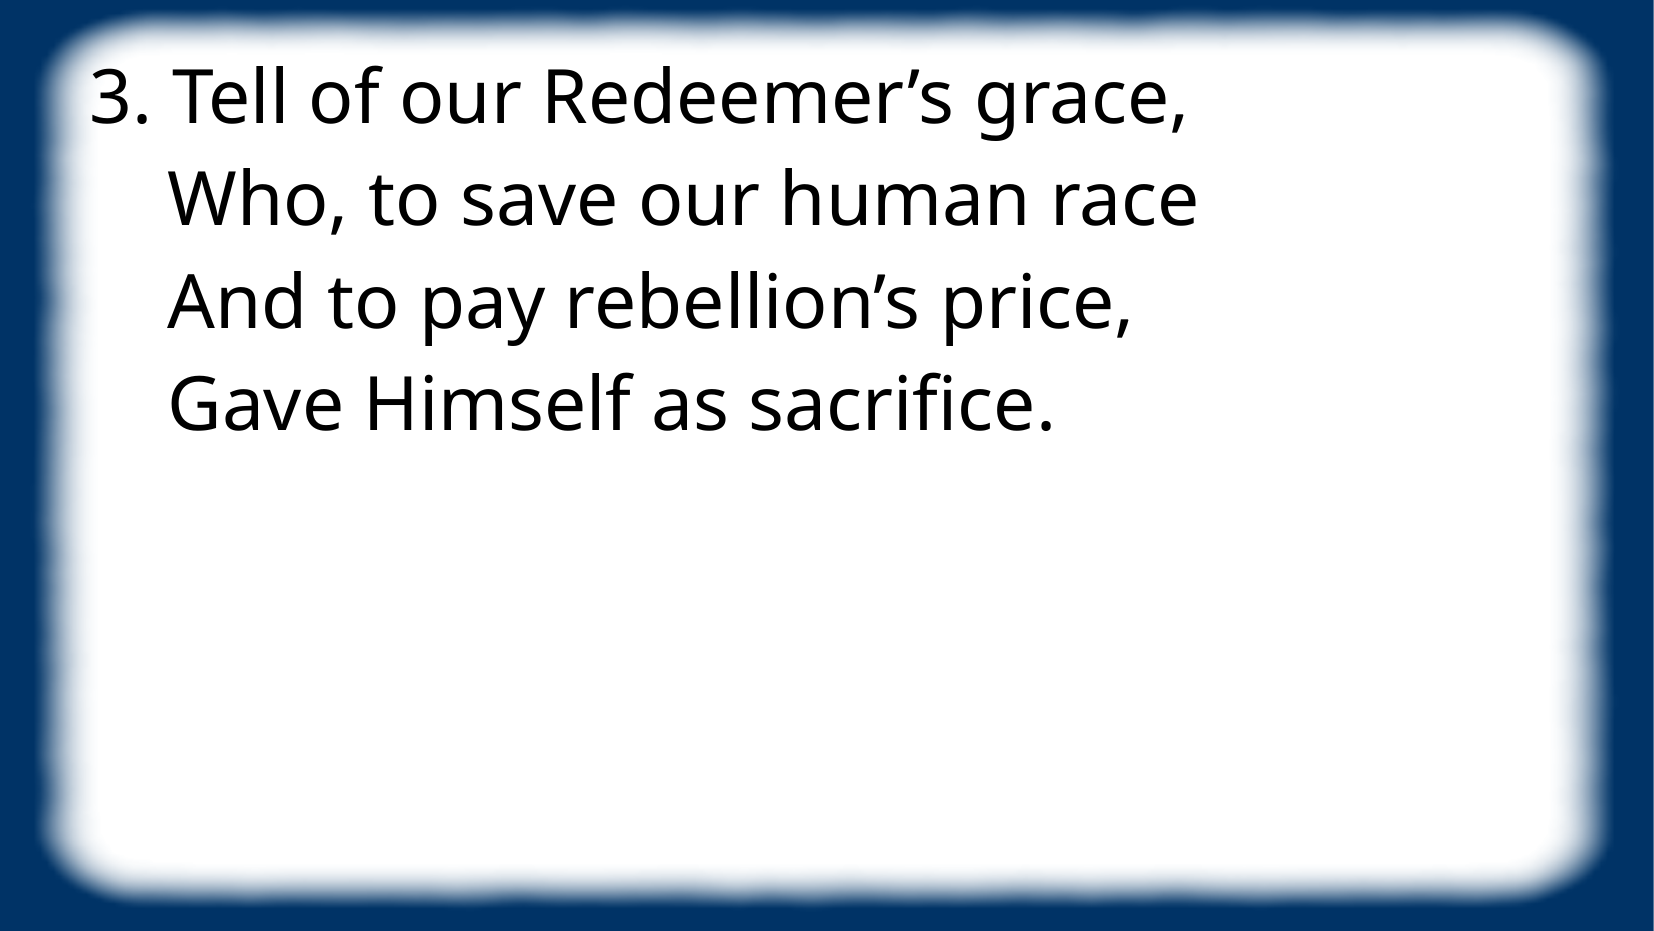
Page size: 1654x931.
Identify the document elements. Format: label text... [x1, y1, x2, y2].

picture [0, 0, 1654, 931]
text_box 3. Tell of our Redeemer’s grace, Who, to save our human race And to pay rebellion’s price, Gave Himself as sacrifice. [75, 35, 1561, 451]
